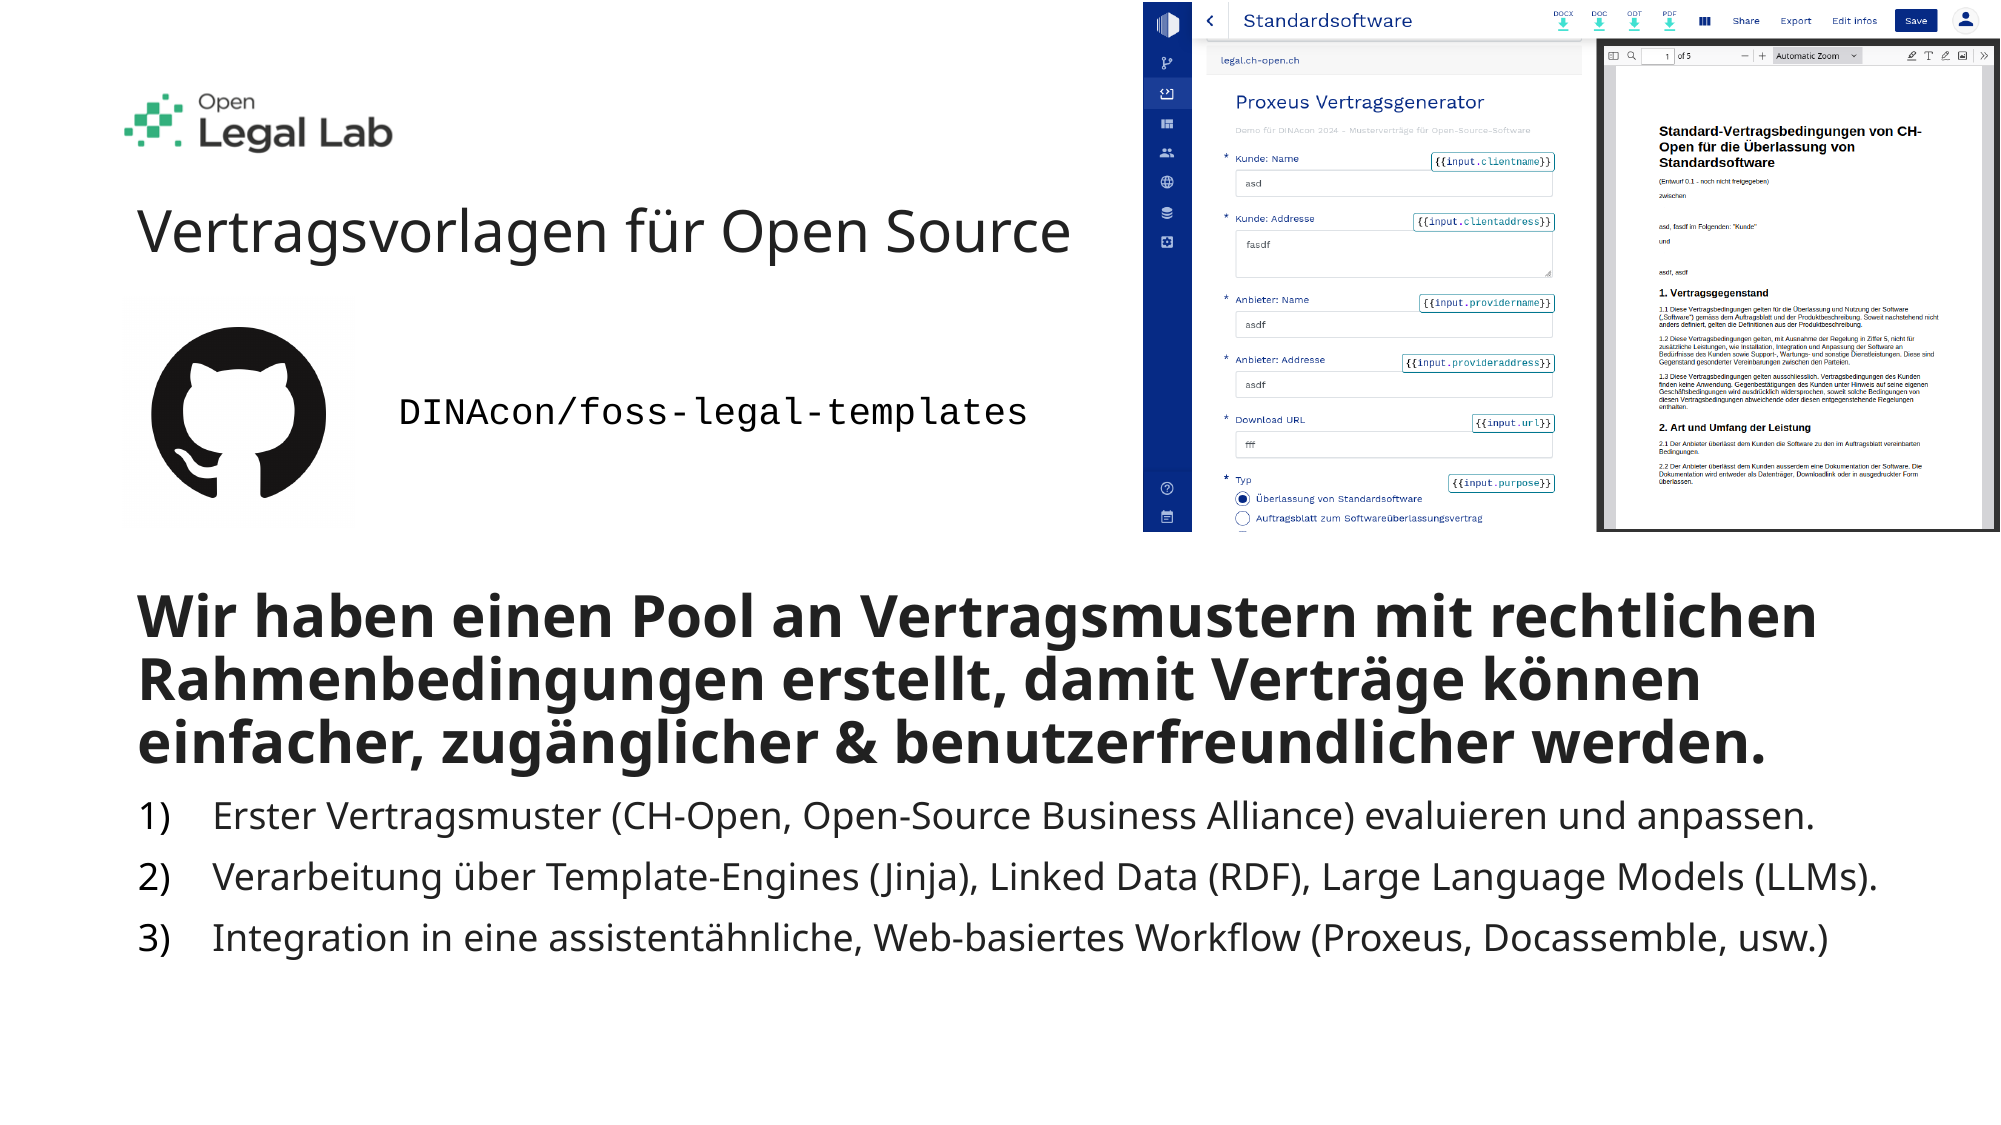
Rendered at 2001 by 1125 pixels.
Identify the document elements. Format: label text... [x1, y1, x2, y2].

list Wir haben einen Pool an Vertragsmustern mit rechtlichen Rahmenbedingungen erstellt, damit Verträge können einfacher, zugänglicher & benutzerfreundlicher werden. Erster Vertragsmuster (CH-Open, Open-Source Business Alliance) evaluieren und anpassen. Verarbeitung über Template-Engines (Jinja), Linked Data (RDF), Large Language Models (LLMs). Integration in eine assistentähnliche, Web-basiertes Workflow (Proxeus, Docassemble, usw.) [122, 283, 1979, 1093]
text_box DINAcon/foss-legal-templates [383, 386, 1044, 444]
picture [0, 0, 1050, 188]
list Vertragsvorlagen für Open Source [122, 194, 1143, 274]
picture [1143, 2, 2000, 532]
picture [122, 296, 355, 528]
